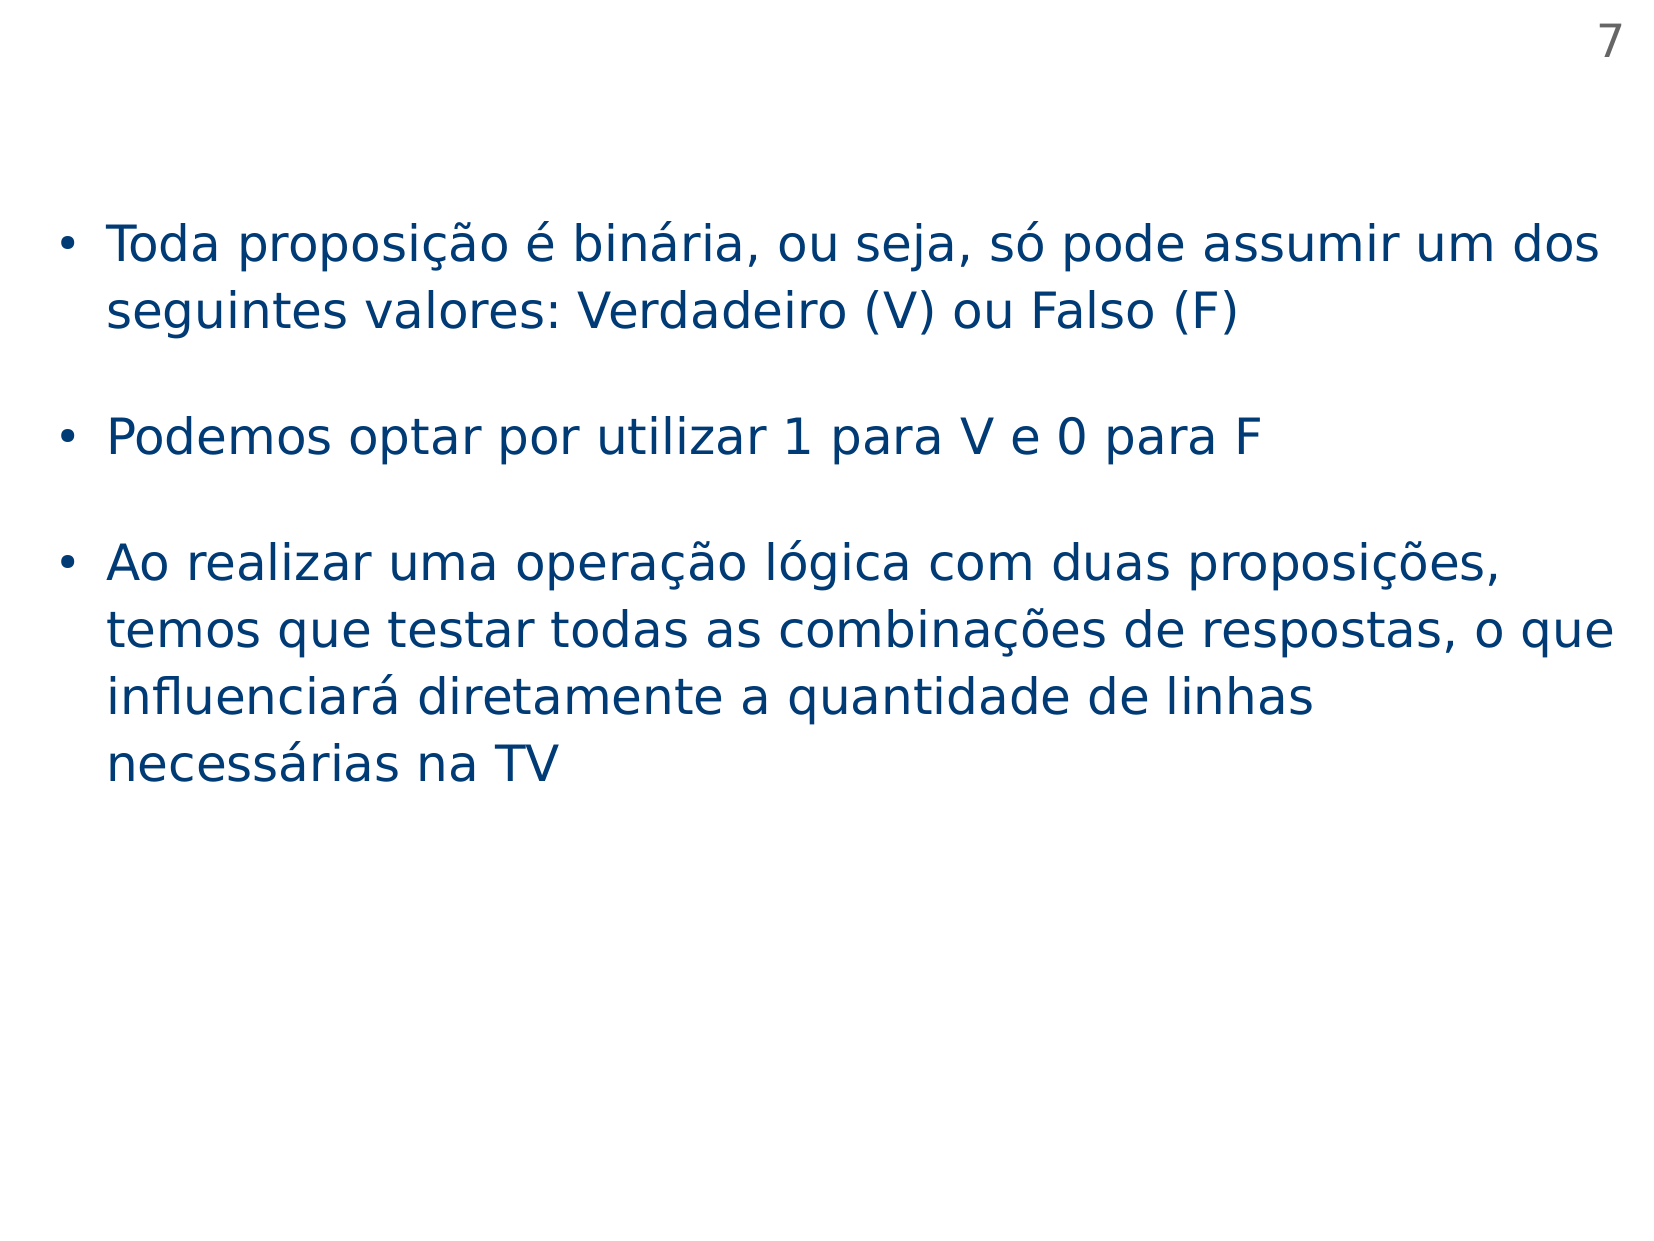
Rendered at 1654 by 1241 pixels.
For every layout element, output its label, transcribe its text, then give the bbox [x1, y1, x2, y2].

list Toda proposição é binária, ou seja, só pode assumir um dos seguintes valores: Verdadeiro (V) ou Falso (F) Podemos optar por utilizar 1 para V e 0 para F Ao realizar uma operação lógica com duas proposições, temos que testar todas as combinações de respostas, o que influenciará diretamente a quantidade de linhas necessárias na TV [59, 206, 1625, 1211]
